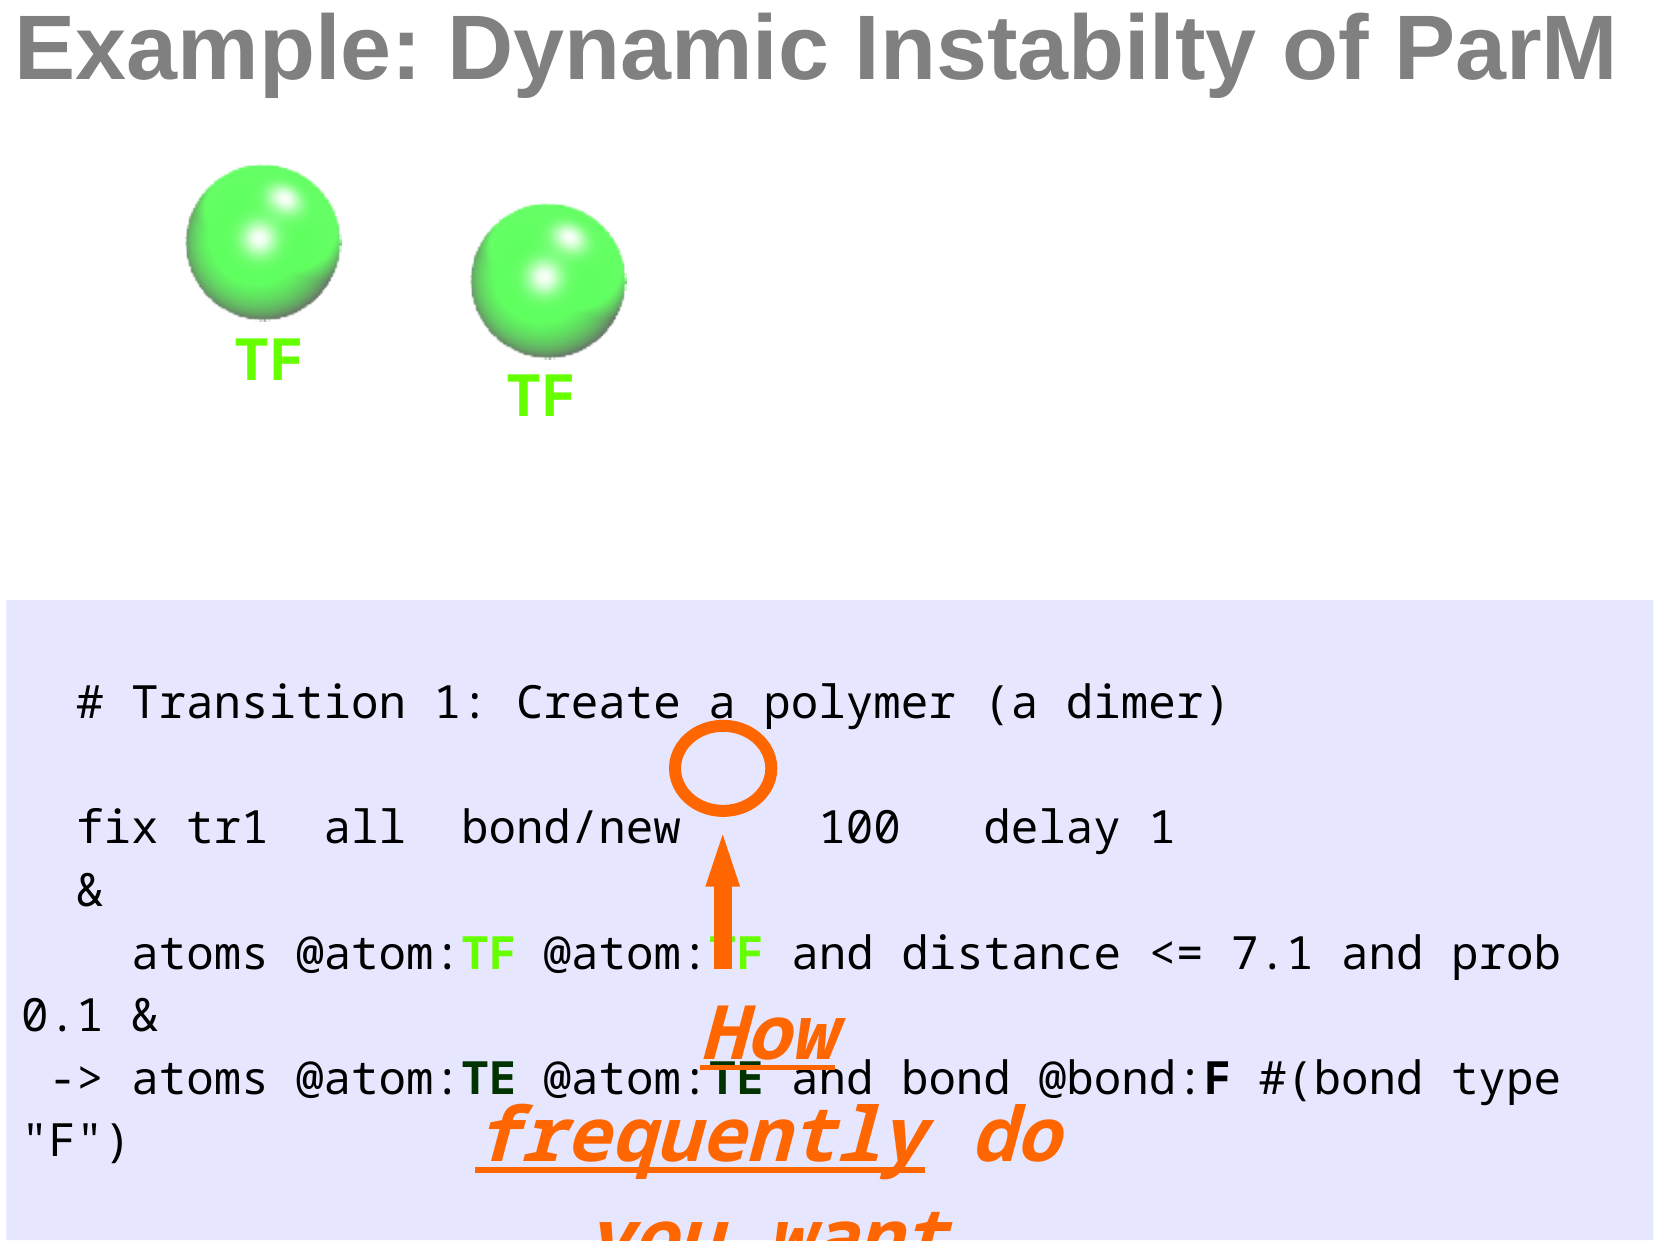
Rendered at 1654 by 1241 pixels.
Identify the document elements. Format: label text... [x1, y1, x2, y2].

text_box Example: Dynamic Instabilty of ParM [0, 0, 1635, 140]
text_box TF [165, 311, 376, 385]
text_box How frequently do you want LAMMPS to do it? [445, 971, 1091, 1227]
text_box # Transition 1: Create a polymer (a dimer) fix tr1 all bond/new 100 delay 1 & atoms @atom:TF @atom:TF and distance <= 7.1 and prob 0.1 & -> atoms @atom:TE @atom:TE and bond @bond:F #(bond type "F") [6, 600, 1654, 1241]
picture [185, 164, 342, 311]
text_box TF [436, 346, 647, 420]
picture [470, 203, 627, 361]
